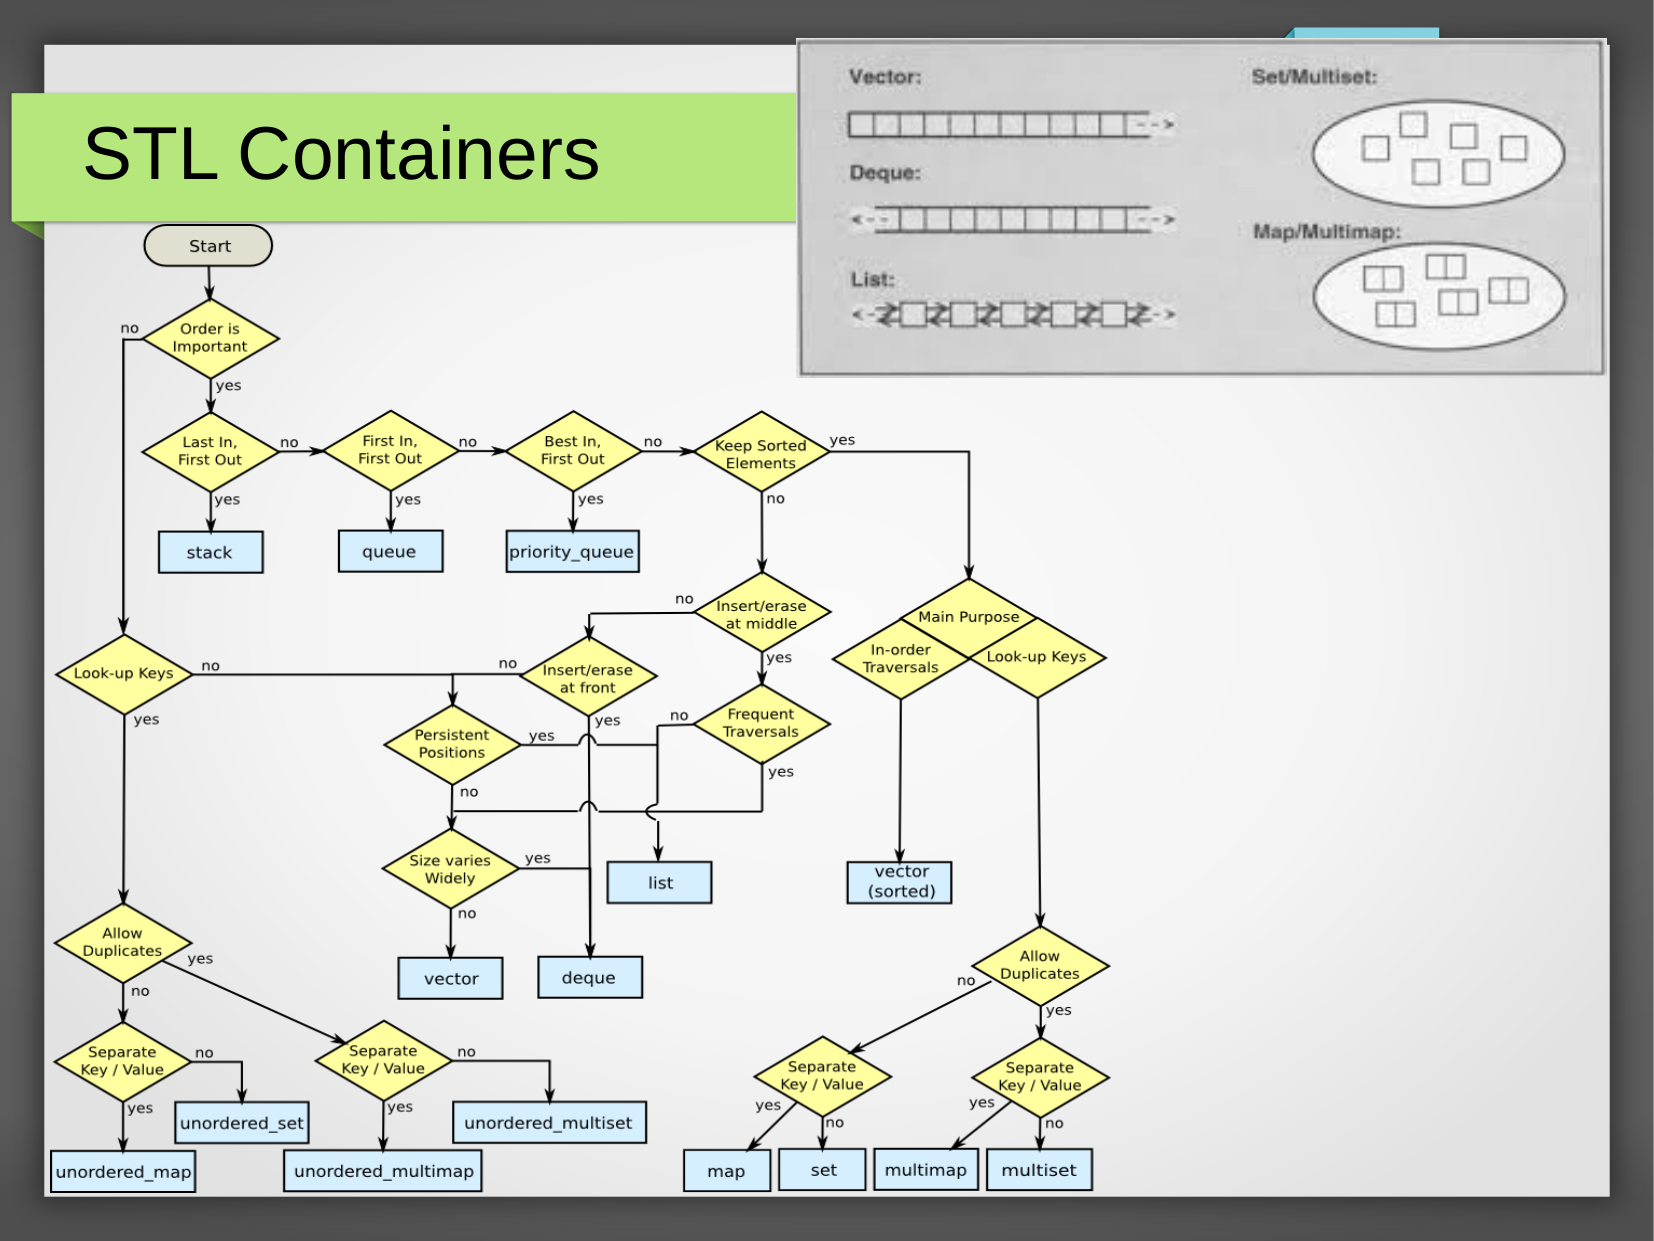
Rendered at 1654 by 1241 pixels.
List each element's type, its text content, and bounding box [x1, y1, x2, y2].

title STL Containers [82, 94, 796, 213]
picture [0, 0, 1654, 1241]
